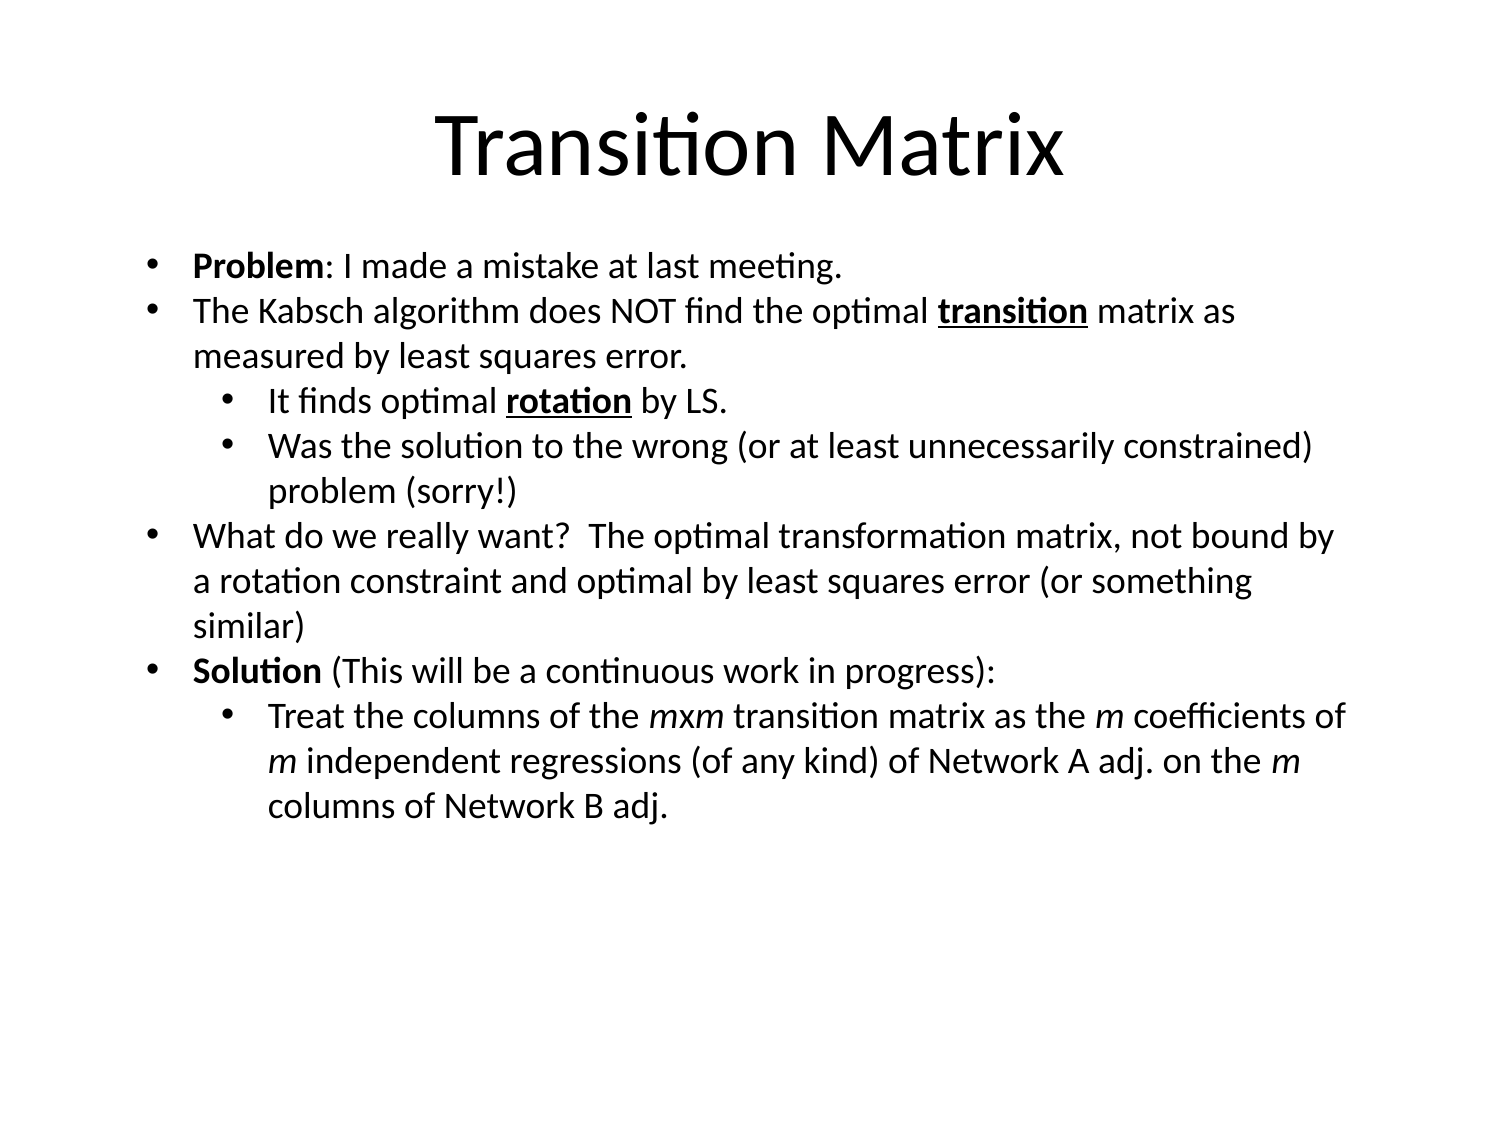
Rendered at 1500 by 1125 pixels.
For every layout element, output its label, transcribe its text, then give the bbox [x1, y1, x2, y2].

title Transition Matrix [75, 45, 1425, 233]
text_box Problem: I made a mistake at last meeting. The Kabsch algorithm does NOT find the optimal transition matrix as measured by least squares error. It finds optimal rotation by LS. Was the solution to the wrong (or at least unnecessarily constrained) problem (sorry!) What do we really want? The optimal transformation matrix, not bound by a rotation constraint and optimal by least squares error (or something similar) Solution (This will be a continuous work in progress): Treat the columns of the mxm transition matrix as the m coefficients of m independent regressions (of any kind) of Network A adj. on the m columns of Network B adj. [131, 233, 1365, 924]
